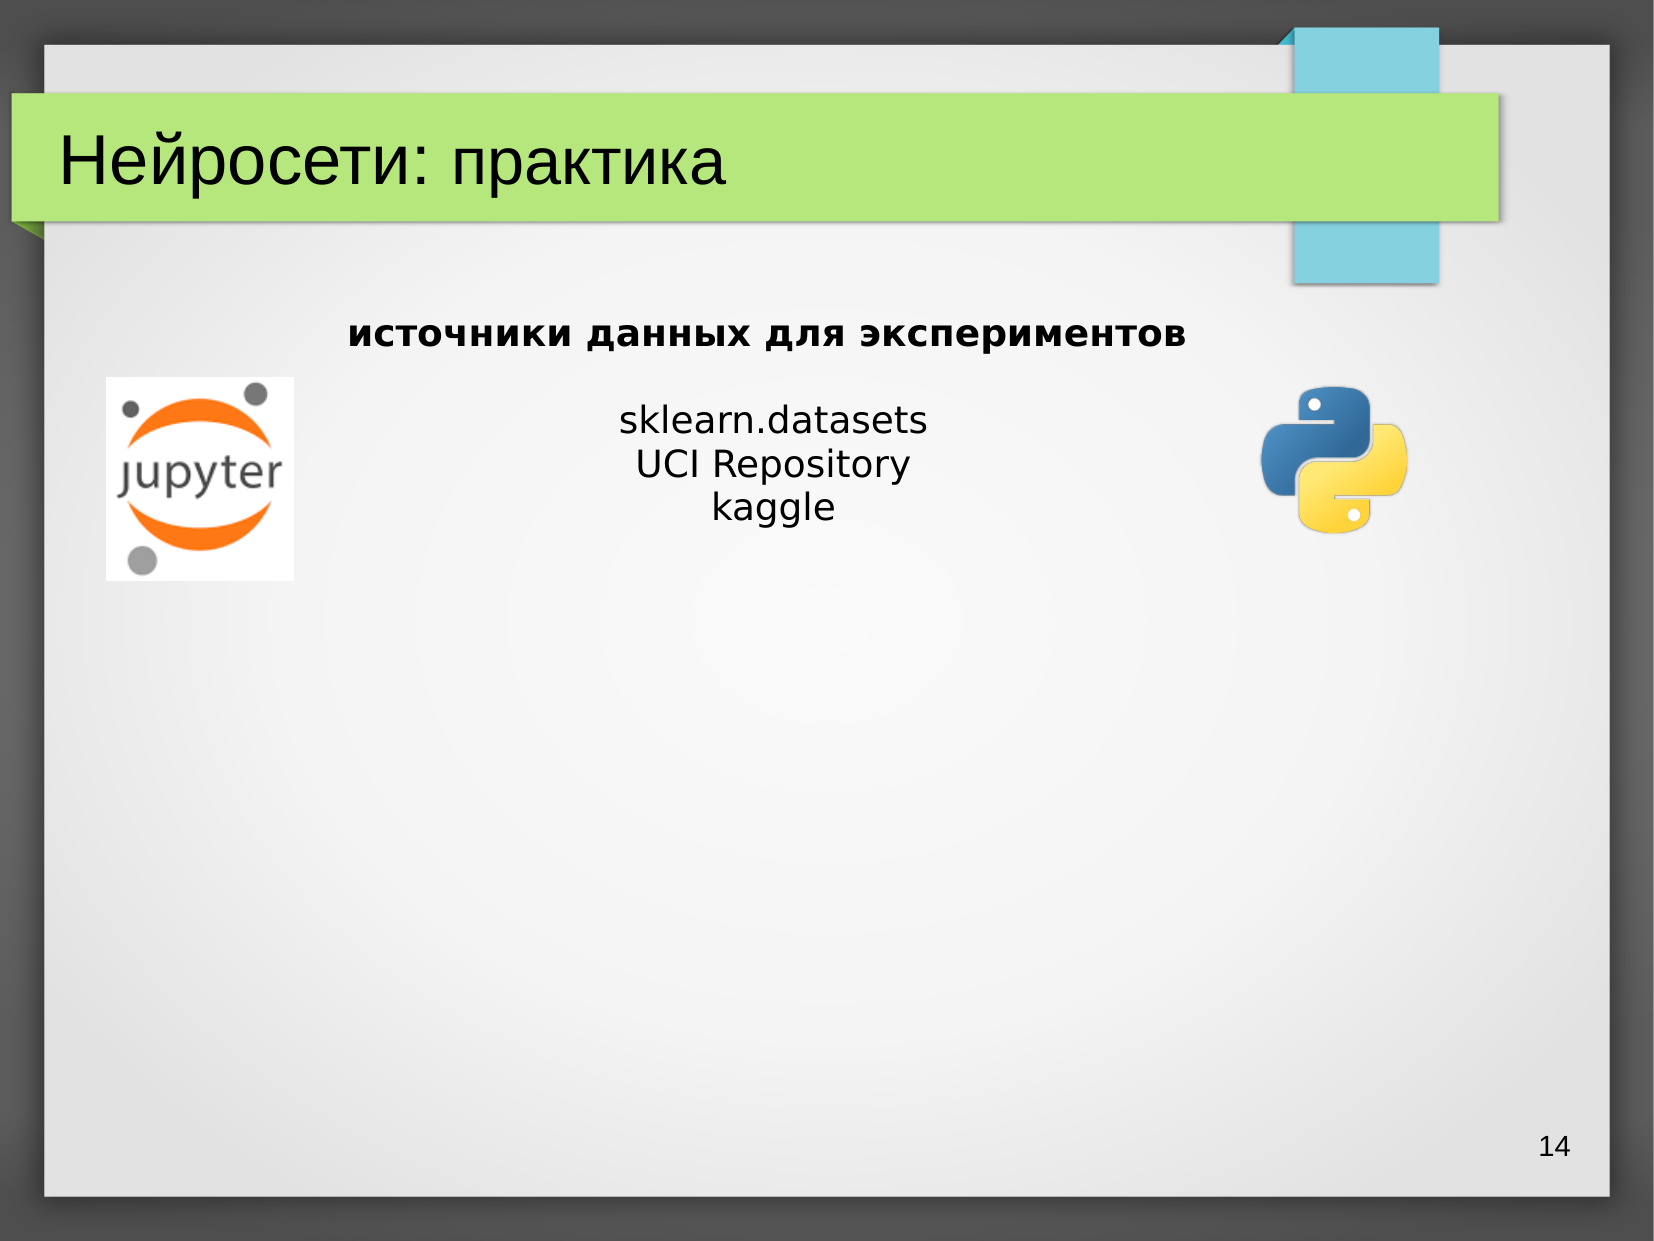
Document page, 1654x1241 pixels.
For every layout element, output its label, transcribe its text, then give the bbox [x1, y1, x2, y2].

title Нейросети: практика [59, 108, 1288, 212]
picture [0, 0, 1654, 1241]
text_box источники данных для экспериментов sklearn.datasets UCI Repository kaggle [283, 304, 1264, 1016]
